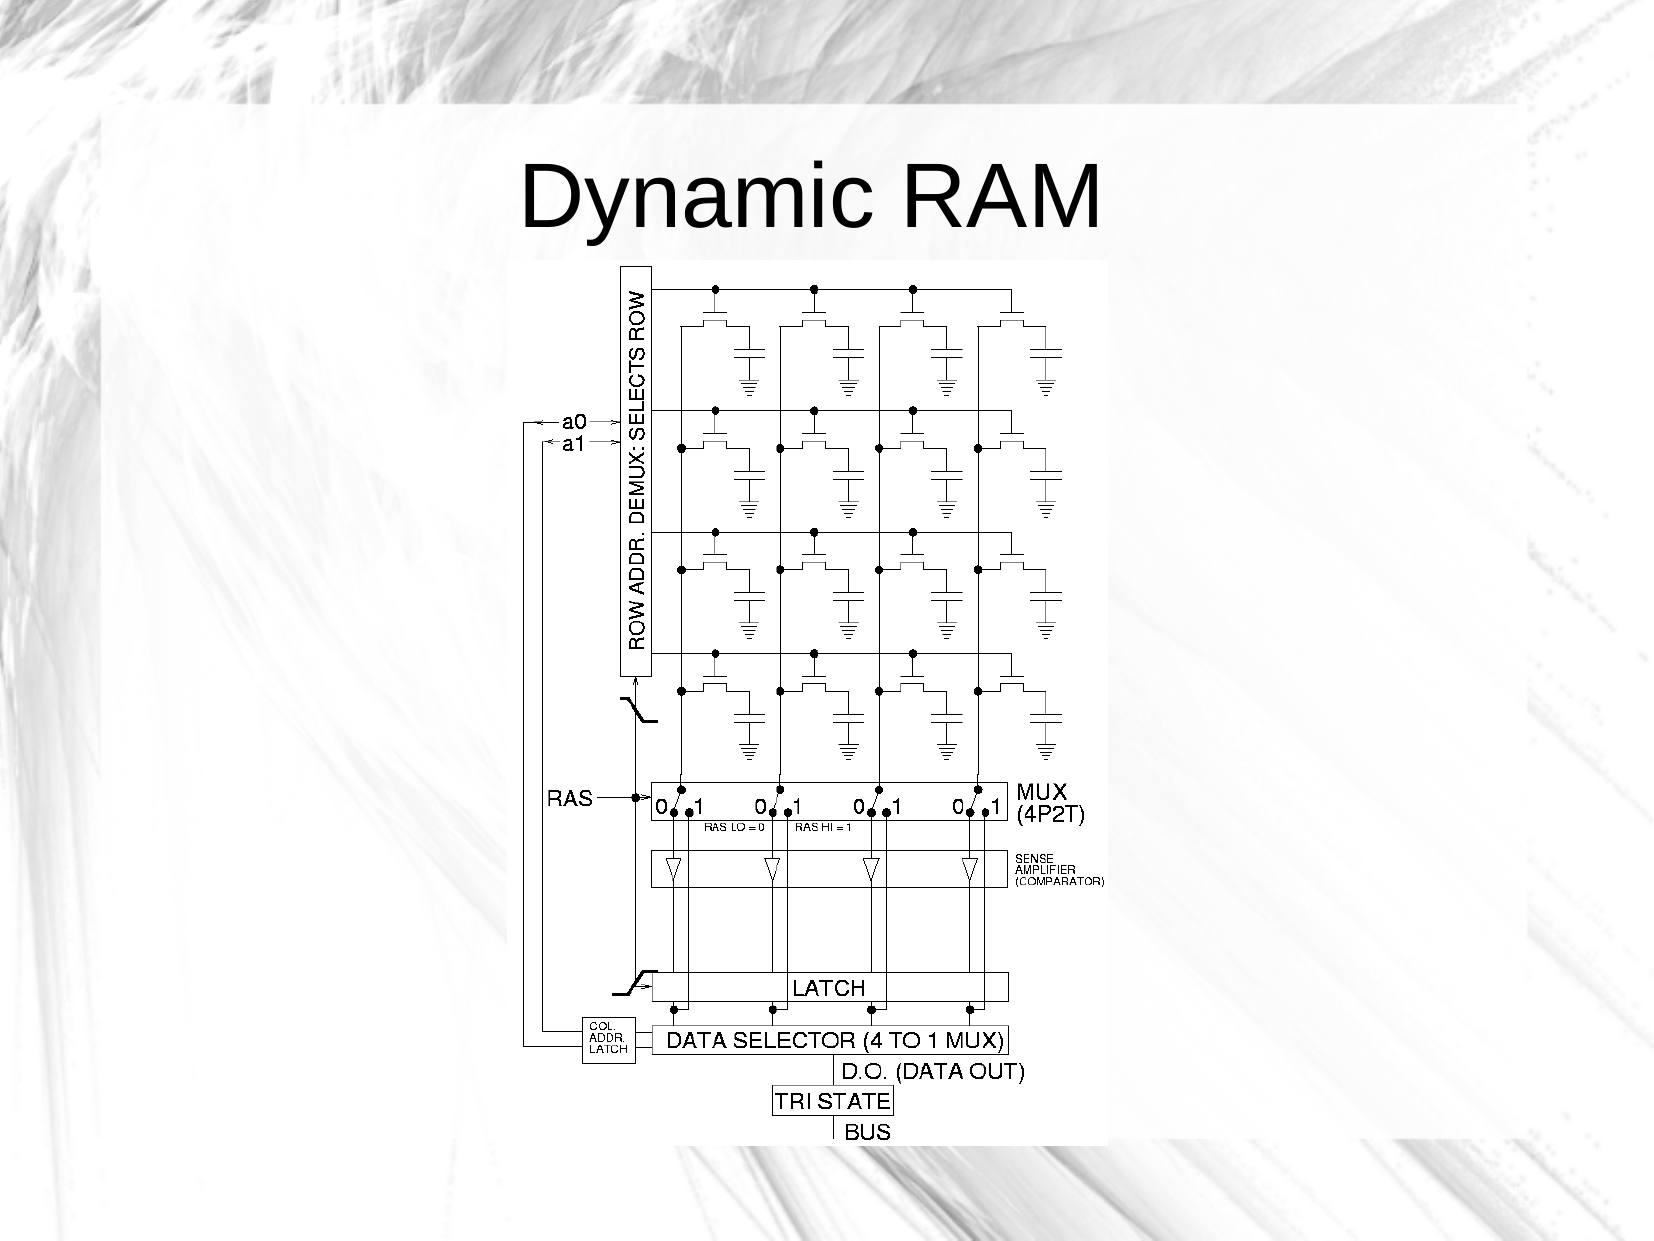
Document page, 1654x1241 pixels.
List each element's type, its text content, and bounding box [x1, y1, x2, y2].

title Dynamic RAM [118, 112, 1506, 281]
picture [0, 0, 1654, 1241]
